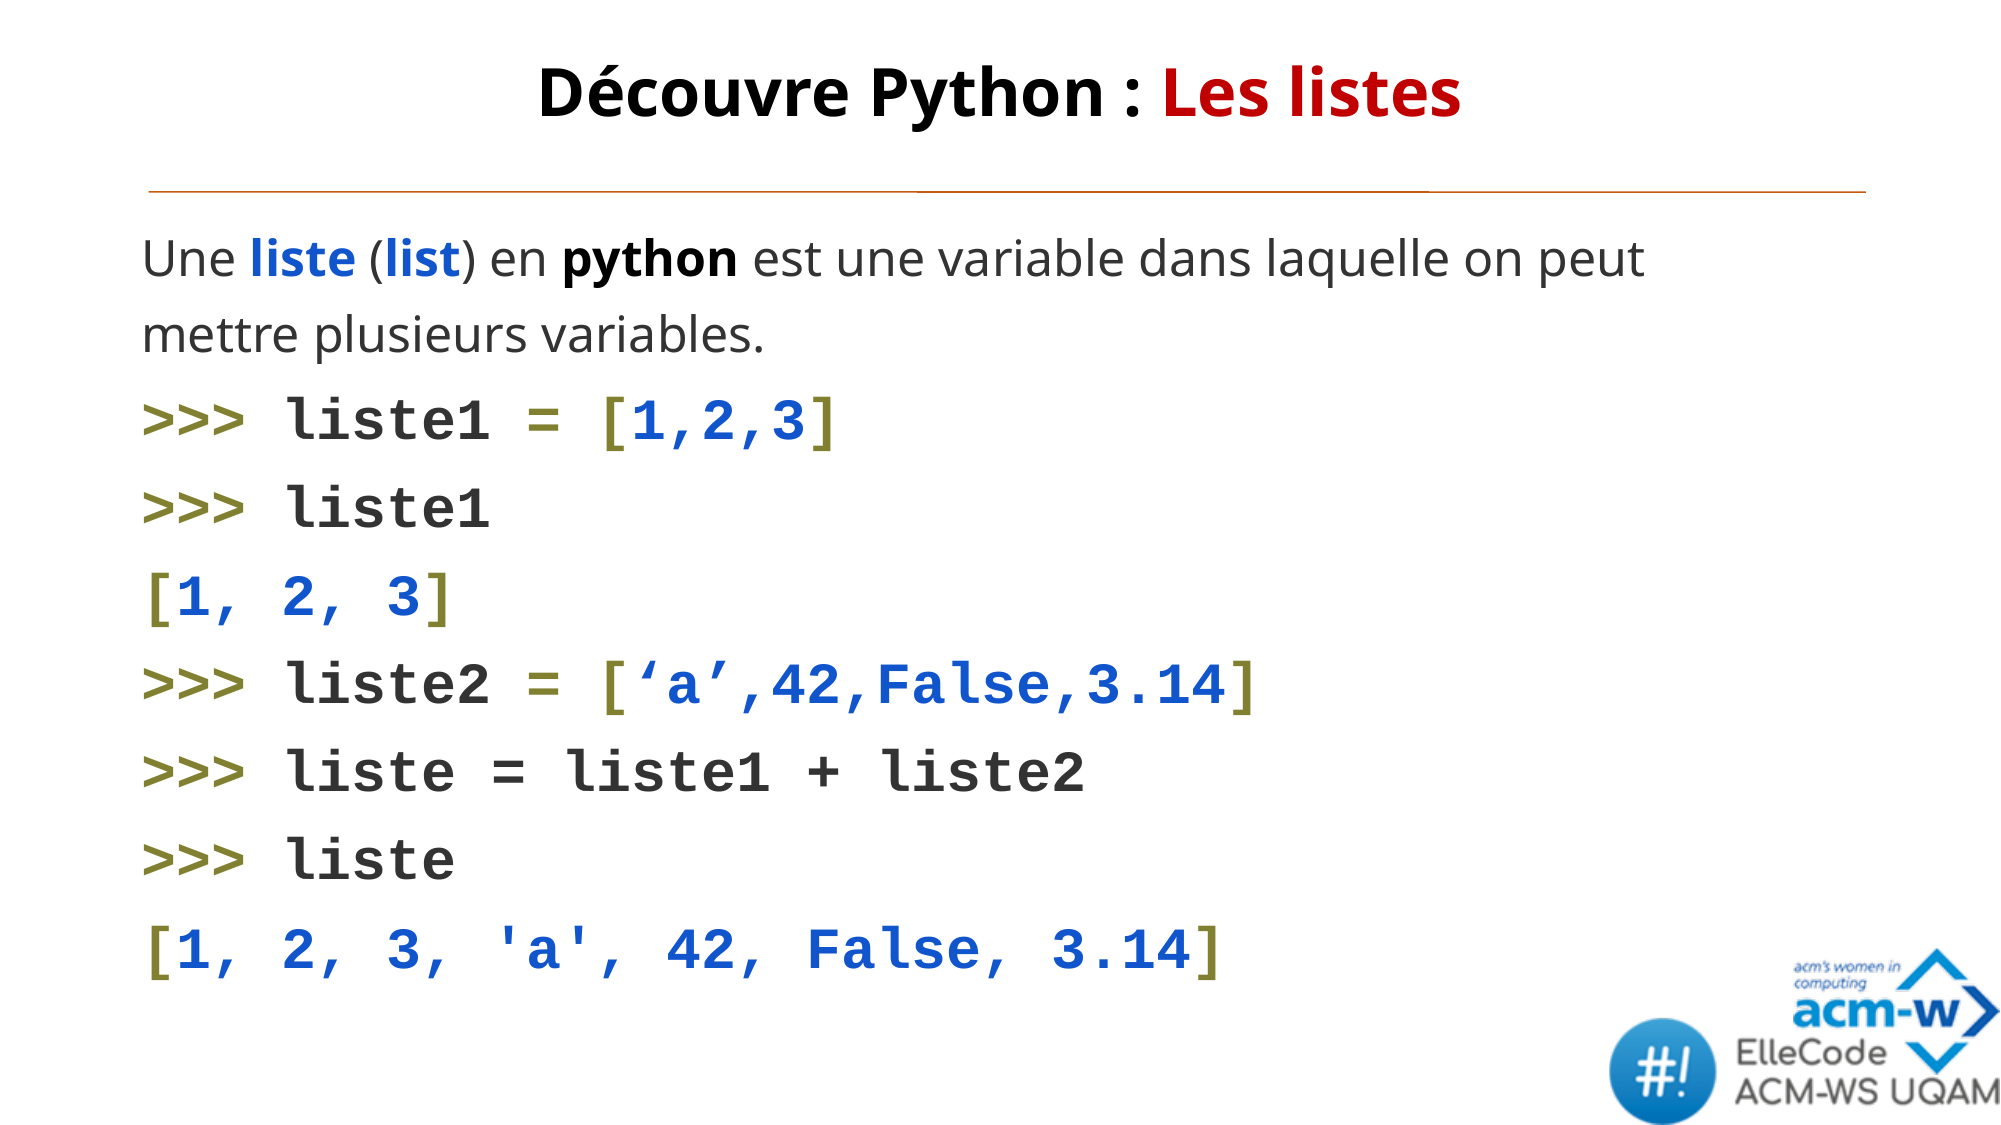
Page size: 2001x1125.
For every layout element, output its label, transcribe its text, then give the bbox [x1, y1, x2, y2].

text_box Une liste (list) en python est une variable dans laquelle on peut mettre plusieurs variables. >>> liste1 = [1,2,3] >>> liste1 [1, 2, 3] >>> liste2 = [‘a’,42,False,3.14] >>> liste = liste1 + liste2 >>> liste [1, 2, 3, 'a', 42, False, 3.14] [117, 204, 1722, 969]
picture [1609, 948, 2000, 1125]
text_box Découvre Python : Les listes [0, 0, 2000, 204]
